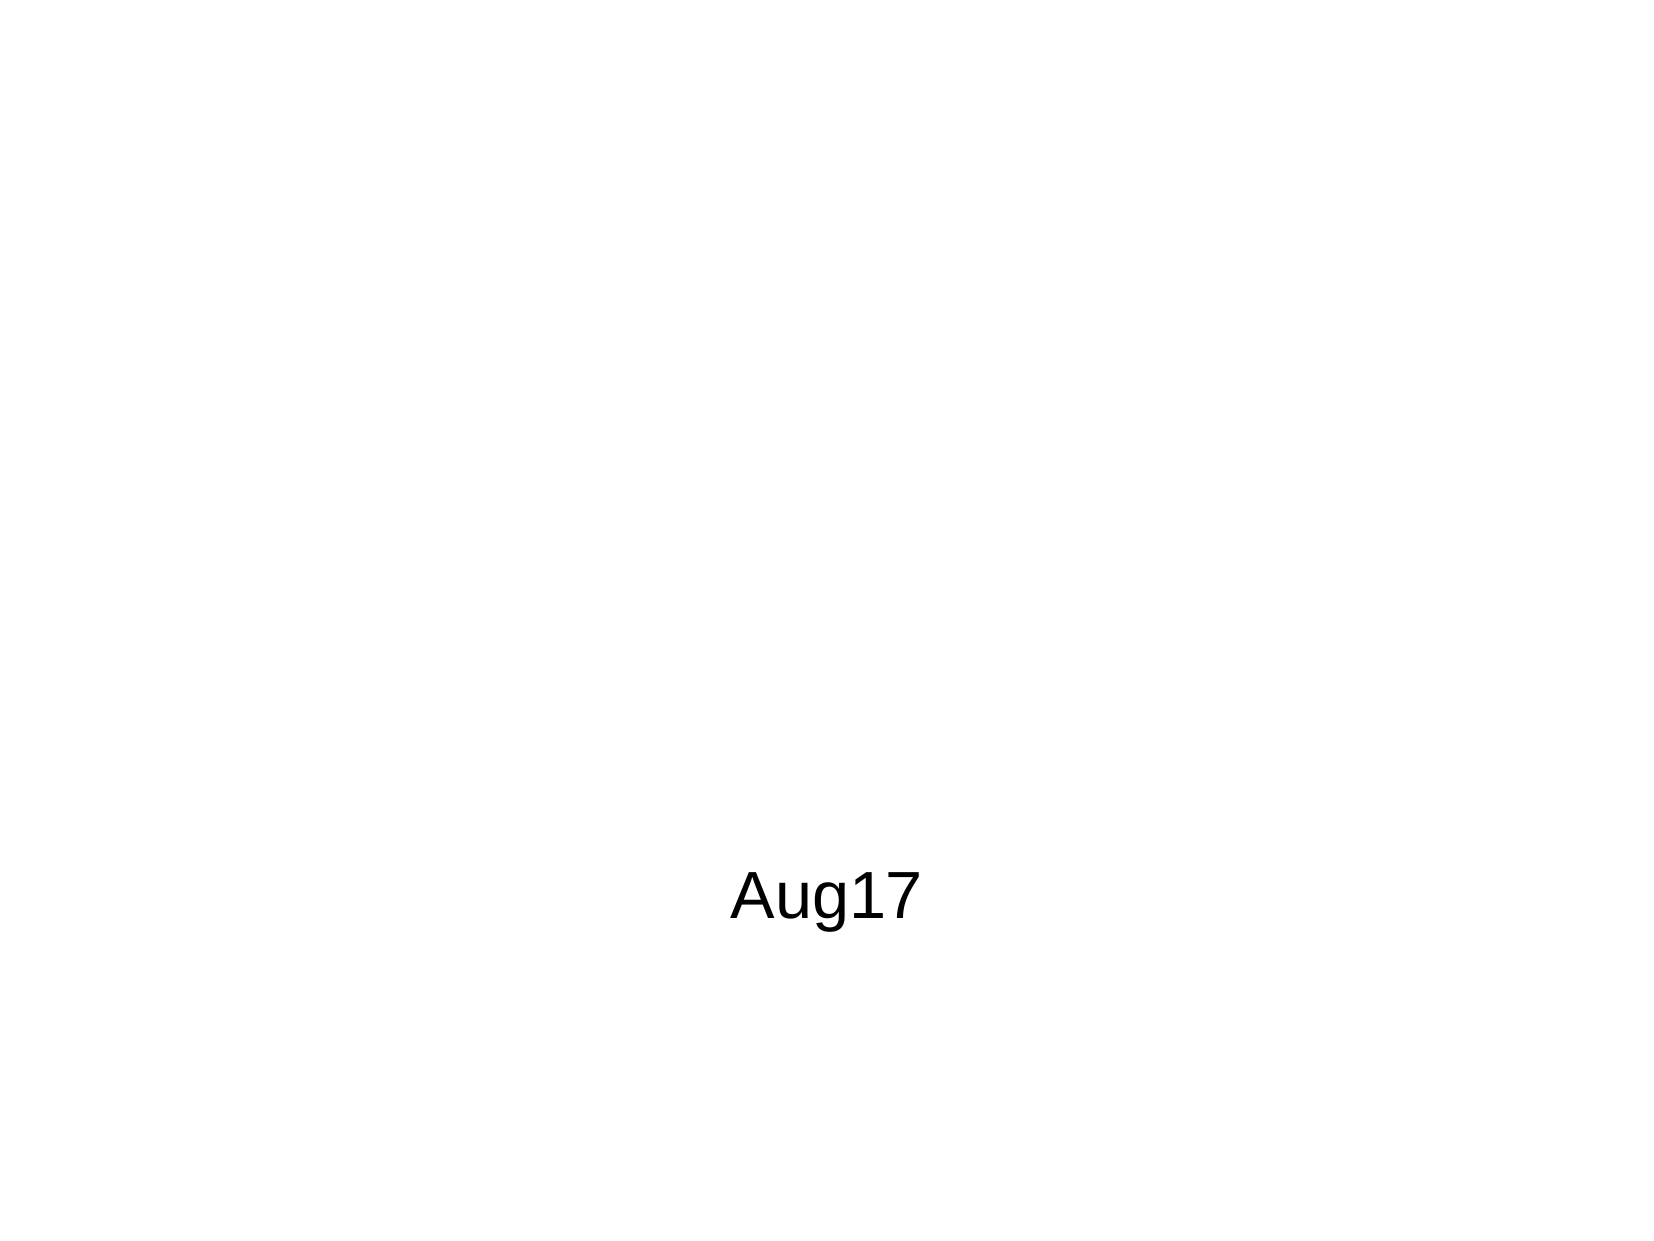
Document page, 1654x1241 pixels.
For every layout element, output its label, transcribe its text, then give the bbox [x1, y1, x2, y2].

text_box Aug17 [82, 349, 1571, 1069]
